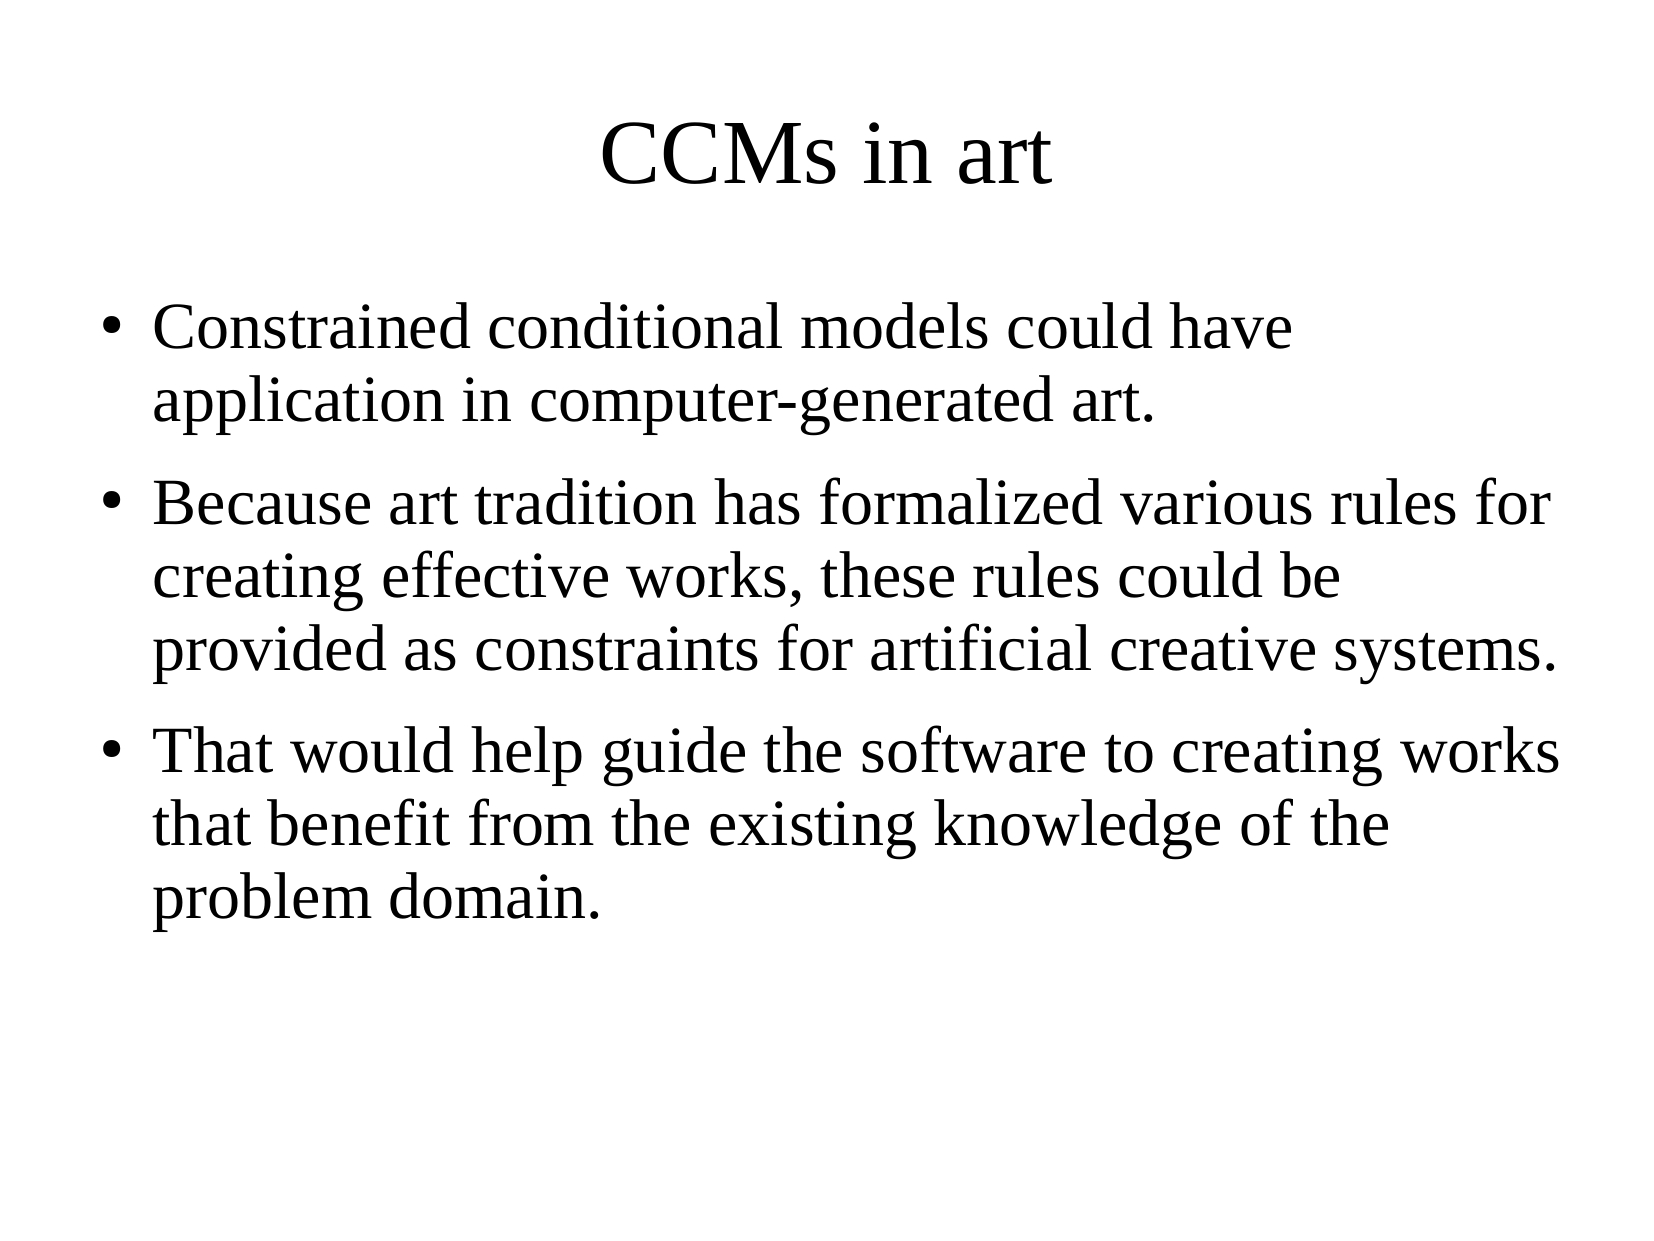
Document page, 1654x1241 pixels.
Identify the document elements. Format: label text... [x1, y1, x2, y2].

list Constrained conditional models could have application in computer-generated art. Because art tradition has formalized various rules for creating effective works, these rules could be provided as constraints for artificial creative systems. That would help guide the software to creating works that benefit from the existing knowledge of the problem domain. [82, 290, 1571, 1010]
title CCMs in art [82, 49, 1571, 257]
